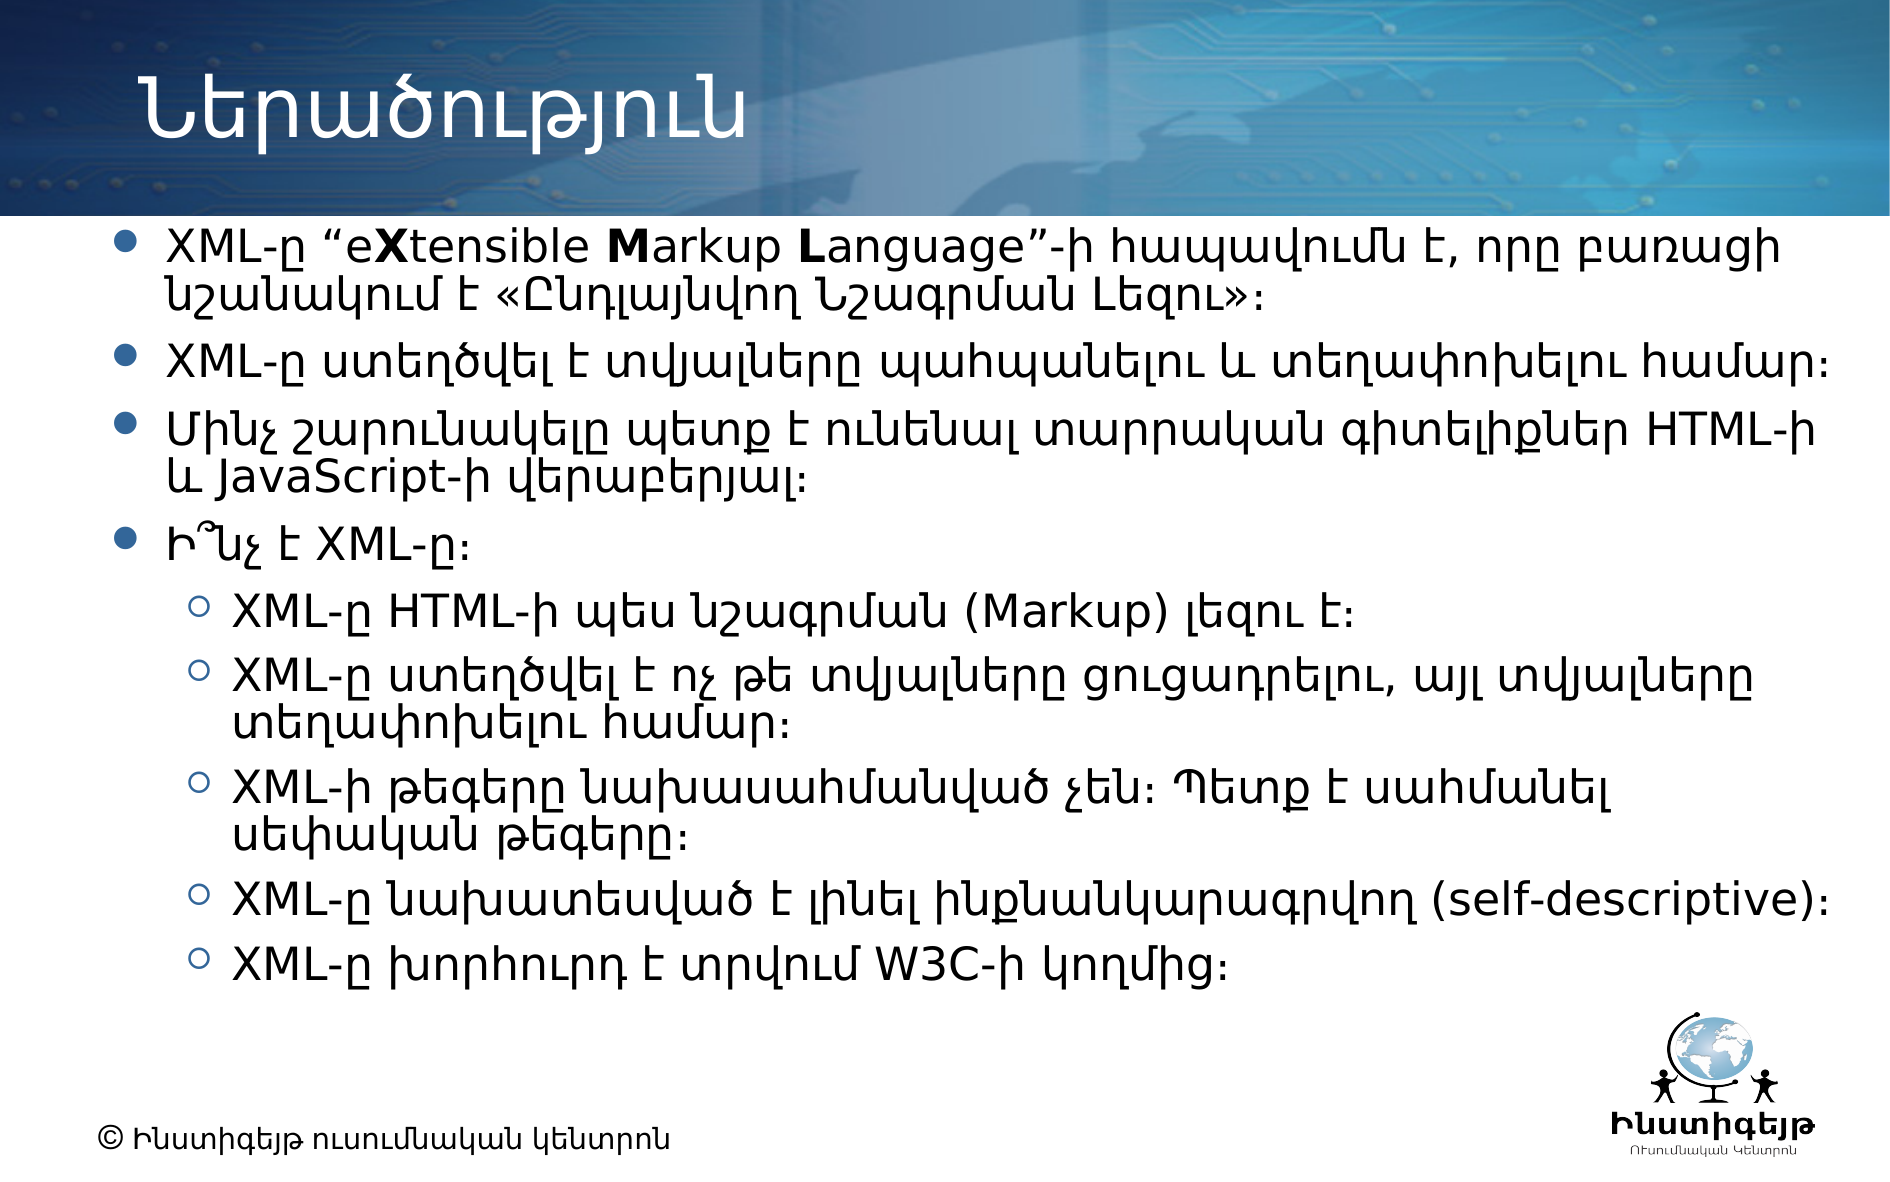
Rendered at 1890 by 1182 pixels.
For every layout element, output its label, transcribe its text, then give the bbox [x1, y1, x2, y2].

picture [1612, 1092, 1815, 1157]
picture [0, 0, 1890, 216]
list XML-ը “eXtensible Markup Language”-ի հապավումն է, որը բառացի նշանակում է «Ընդլայնվող Նշագրման Լեզու»։ XML-ը ստեղծվել է տվյալները պահպանելու և տեղափոխելու համար։ Մինչ շարունակելը պետք է ունենալ տարրական գիտելիքներ HTML-ի և JavaScript-ի վերաբերյալ։ Ի՞նչ է XML-ը։ XML-ը HTML-ի պես նշագրման (Markup) լեզու է։ XML-ը ստեղծվել է ոչ թե տվյալները ցուցադրելու, այլ տվյալները տեղափոխելու համար։ XML-ի թեգերը նախասահմանված չեն։ Պետք է սահմանել սեփական թեգերը։ XML-ը նախատեսված է լինել ինքնանկարագրվող (self-descriptive)։ XML-ը խորհուրդ է տրվում W3C-ի կողմից։ [110, 224, 1838, 255]
